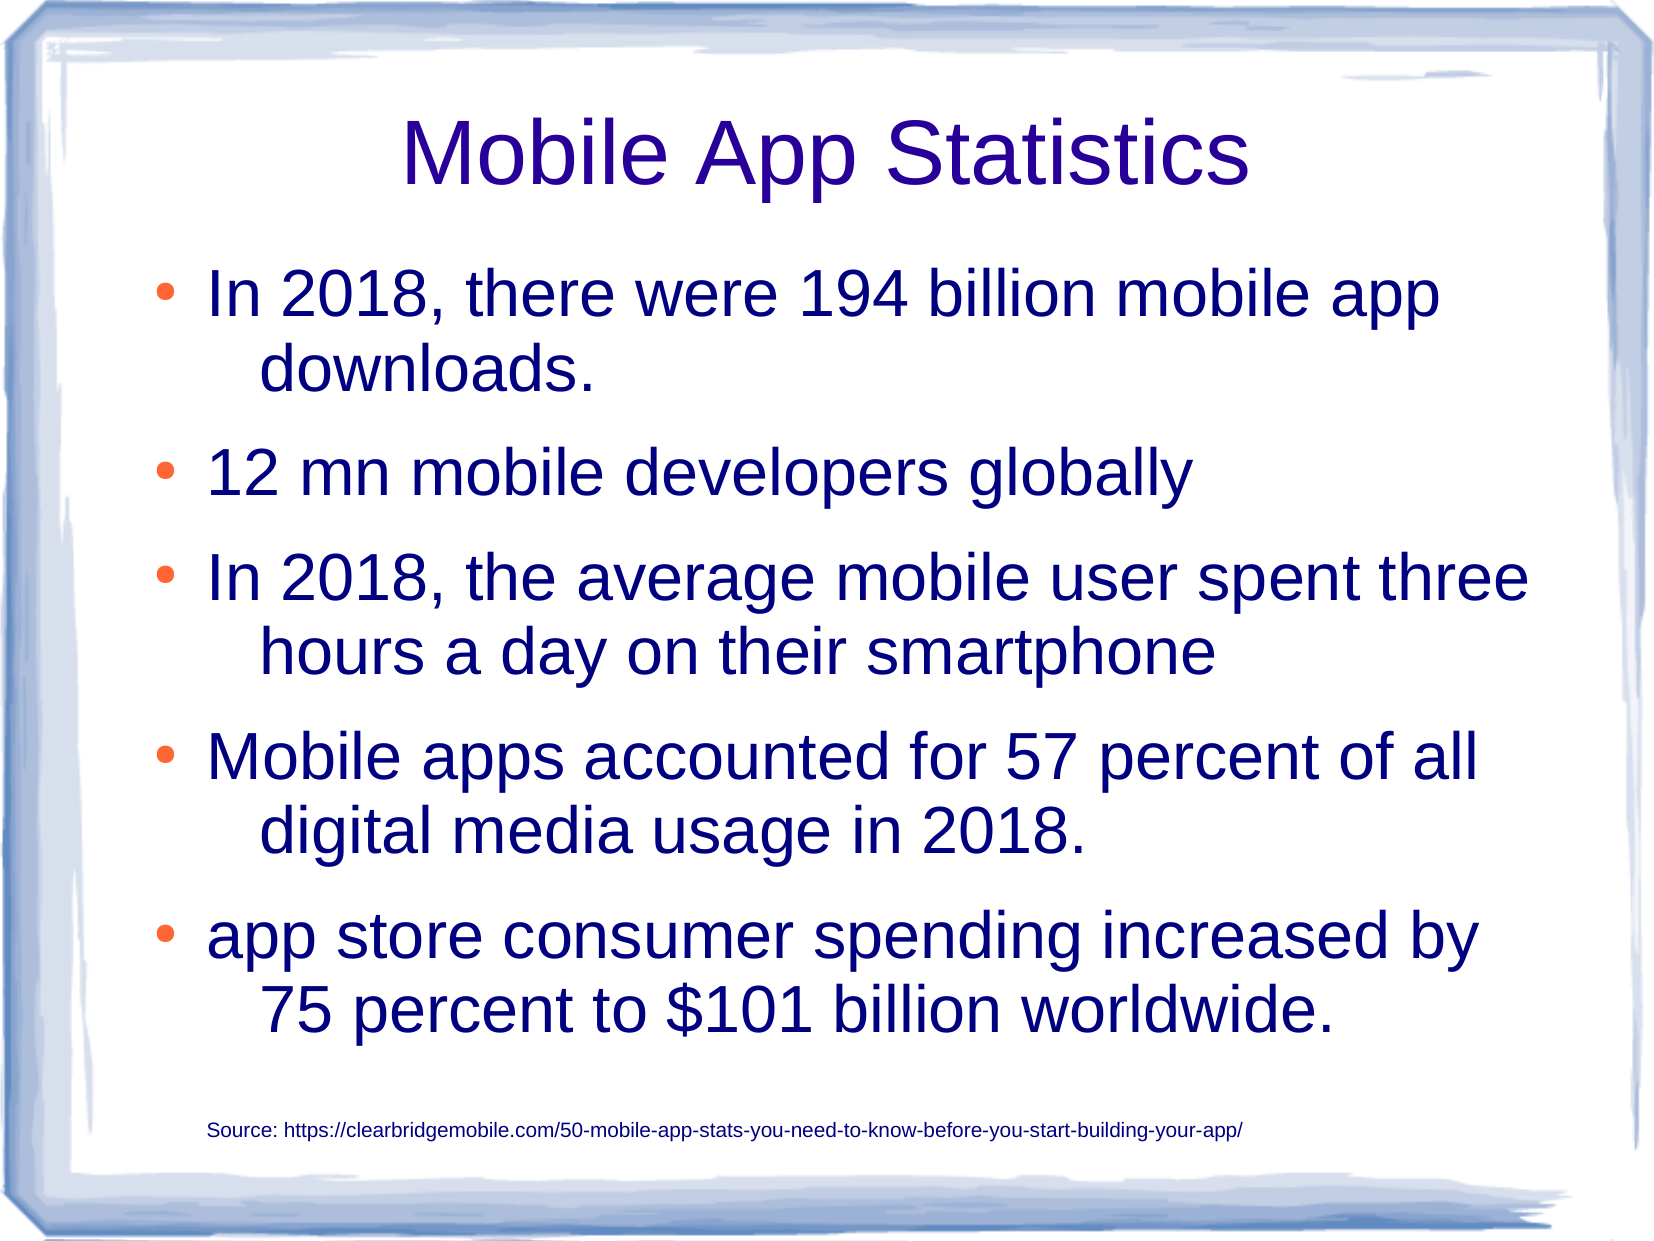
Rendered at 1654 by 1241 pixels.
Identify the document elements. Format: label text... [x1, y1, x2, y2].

list In 2018, there were 194 billion mobile app downloads. 12 mn mobile developers globally In 2018, the average mobile user spent three hours a day on their smartphone Mobile apps accounted for 57 percent of all digital media usage in 2018. app store consumer spending increased by 75 percent to $101 billion worldwide. Source: https://clearbridgemobile.com/50-mobile-app-stats-you-need-to-know-before-you-start-building-your-app/ [118, 256, 1571, 1152]
title Mobile App Statistics [82, 49, 1571, 257]
picture [0, 0, 1654, 1241]
